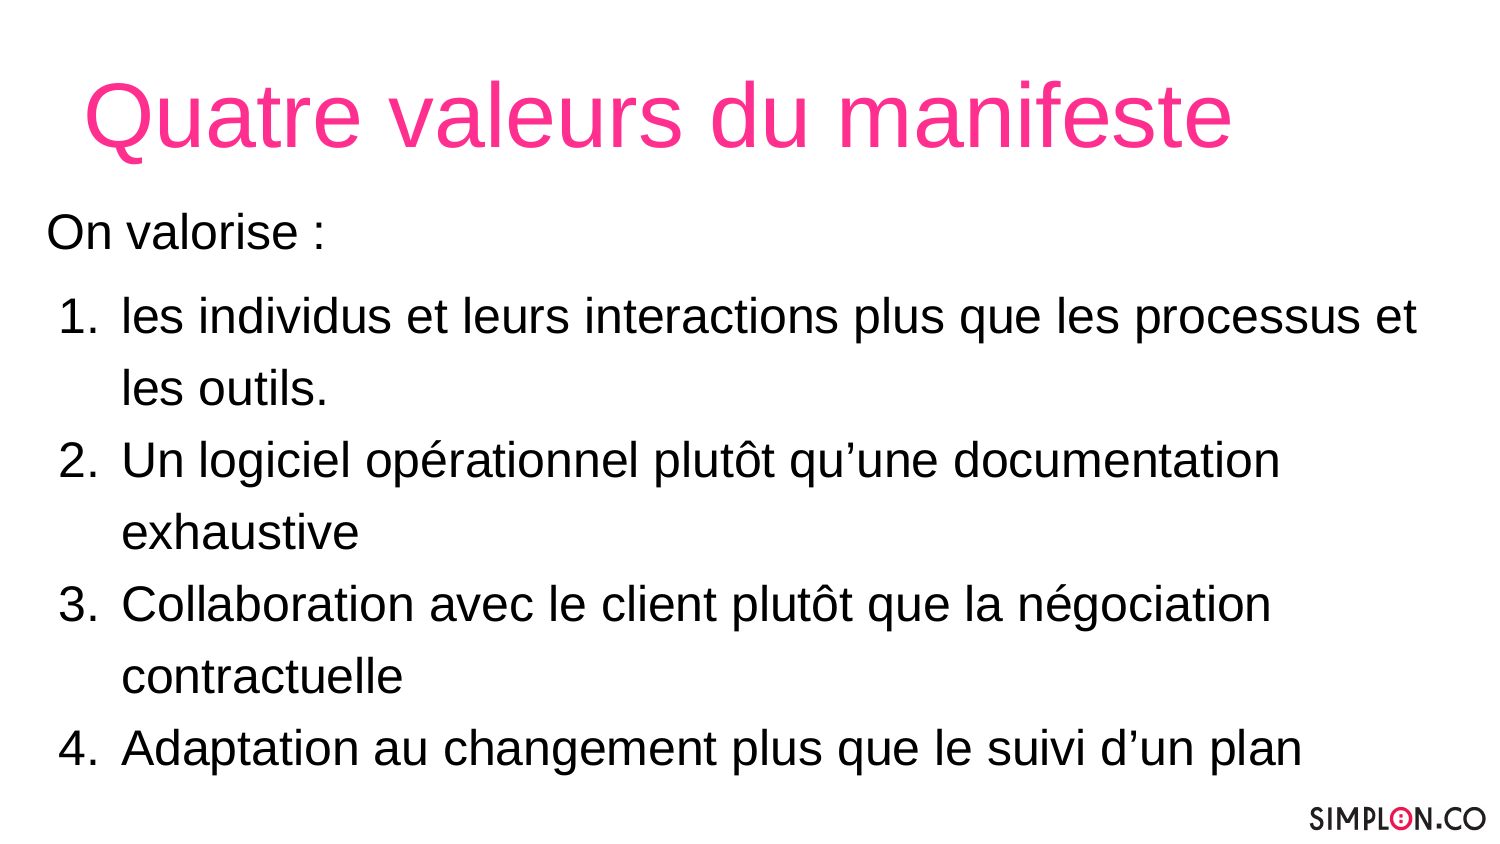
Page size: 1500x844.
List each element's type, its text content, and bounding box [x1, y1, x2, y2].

text_box On valorise : les individus et leurs interactions plus que les processus et les outils. Un logiciel opérationnel plutôt qu’une documentation exhaustive Collaboration avec le client plutôt que la négociation contractuelle Adaptation au changement plus que le suivi d’un plan [31, 208, 1500, 754]
picture [1307, 804, 1488, 832]
text_box Quatre valeurs du manifeste [76, 31, 1329, 208]
